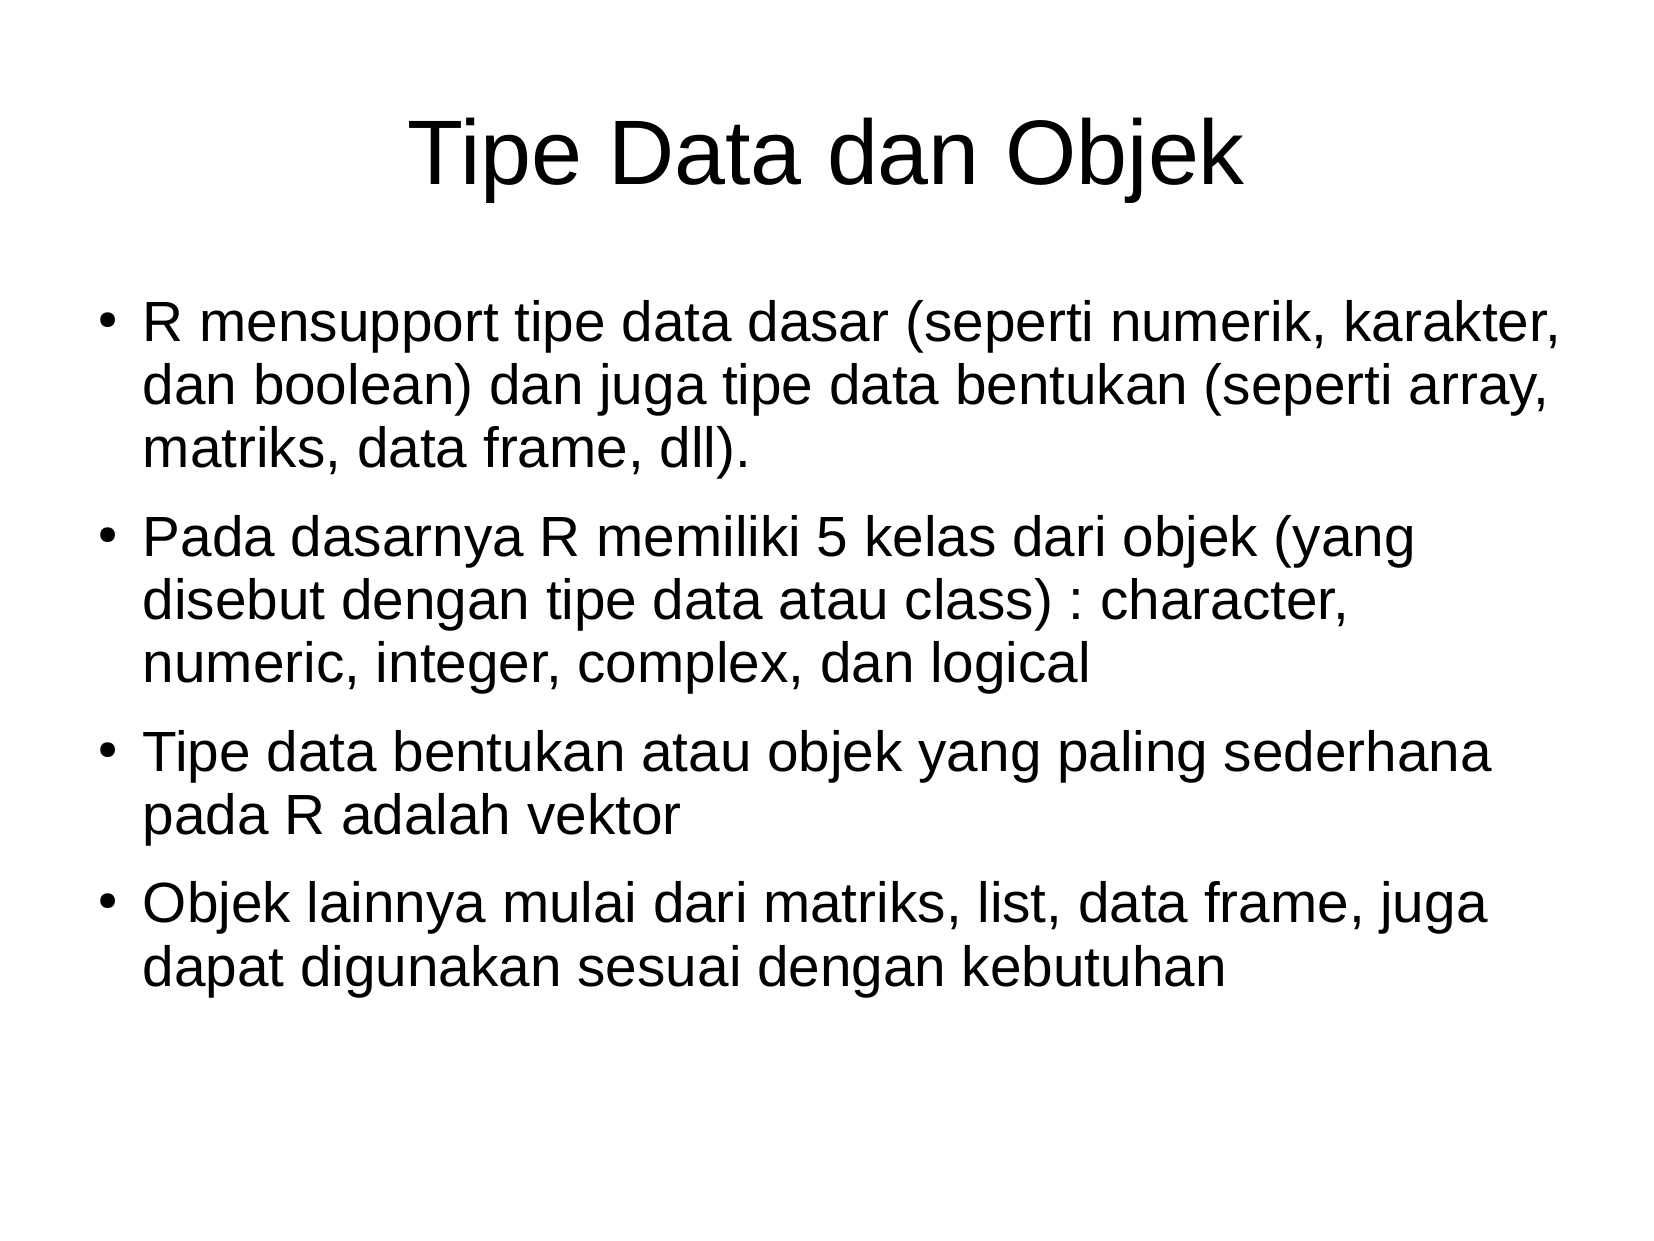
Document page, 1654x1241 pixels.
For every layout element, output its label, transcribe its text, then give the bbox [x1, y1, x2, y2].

title Tipe Data dan Objek [82, 49, 1571, 257]
list R mensupport tipe data dasar (seperti numerik, karakter, dan boolean) dan juga tipe data bentukan (seperti array, matriks, data frame, dll). Pada dasarnya R memiliki 5 kelas dari objek (yang disebut dengan tipe data atau class) : character, numeric, integer, complex, dan logical Tipe data bentukan atau objek yang paling sederhana pada R adalah vektor Objek lainnya mulai dari matriks, list, data frame, juga dapat digunakan sesuai dengan kebutuhan [82, 290, 1571, 1010]
